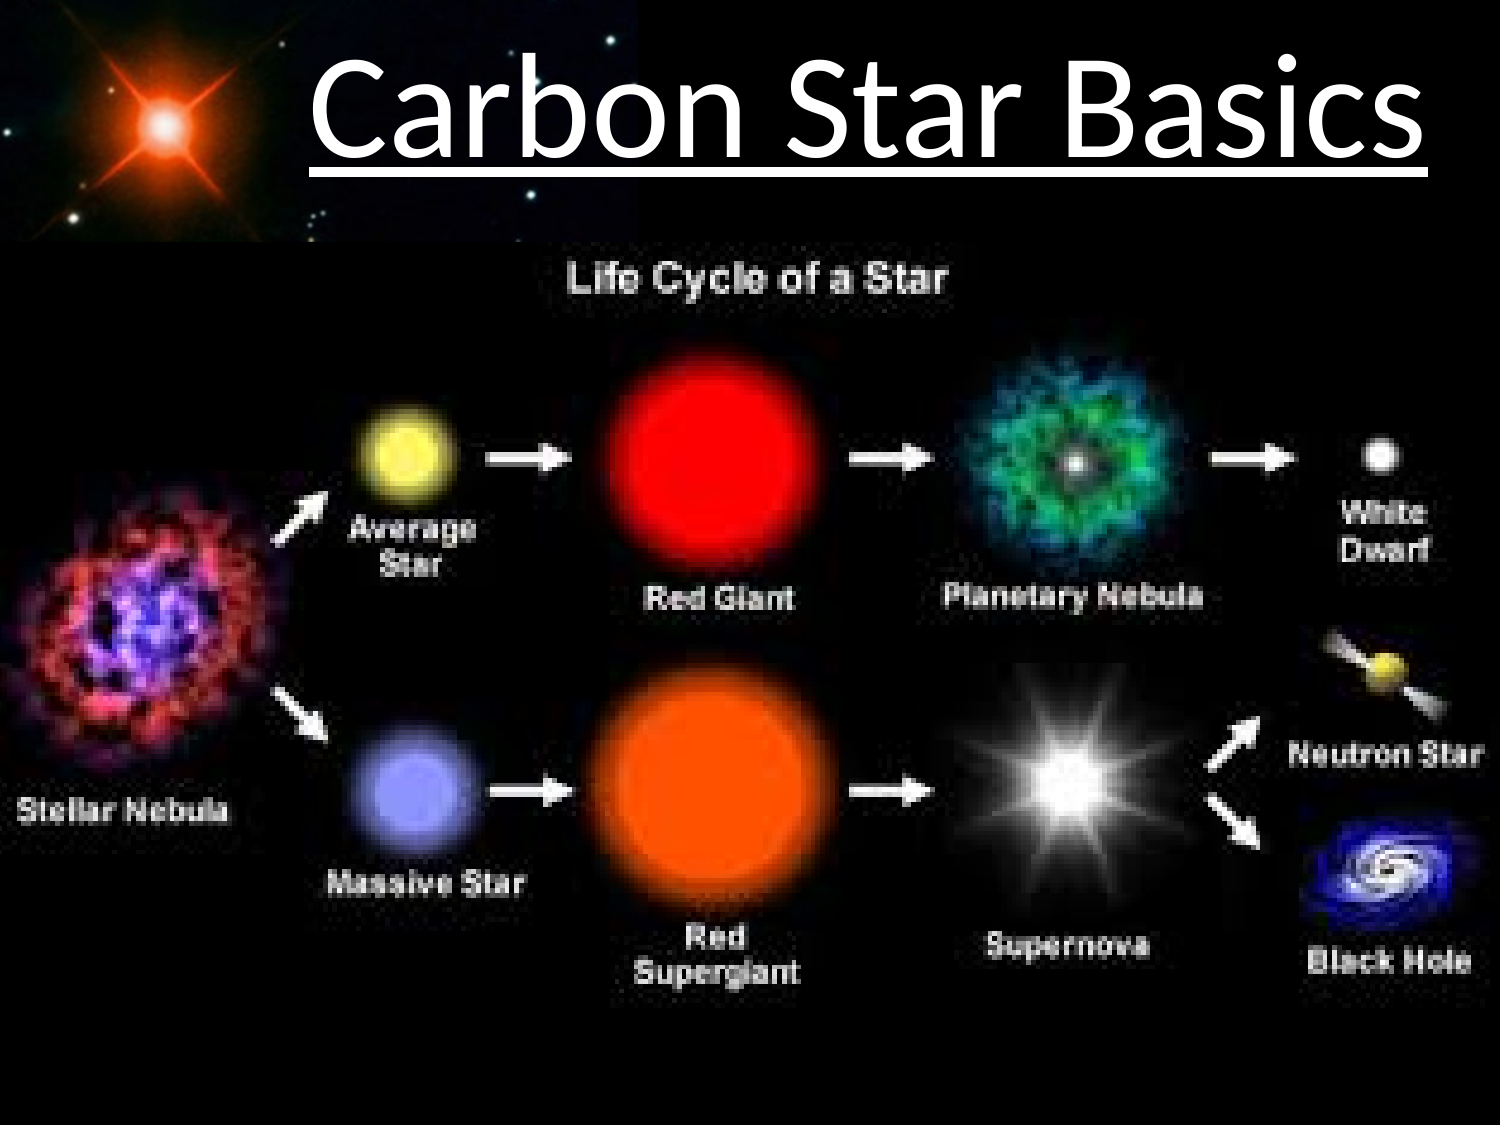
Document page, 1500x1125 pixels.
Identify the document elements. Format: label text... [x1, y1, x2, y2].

picture [0, 0, 1500, 1013]
text_box Carbon Star Basics [131, 0, 1500, 196]
